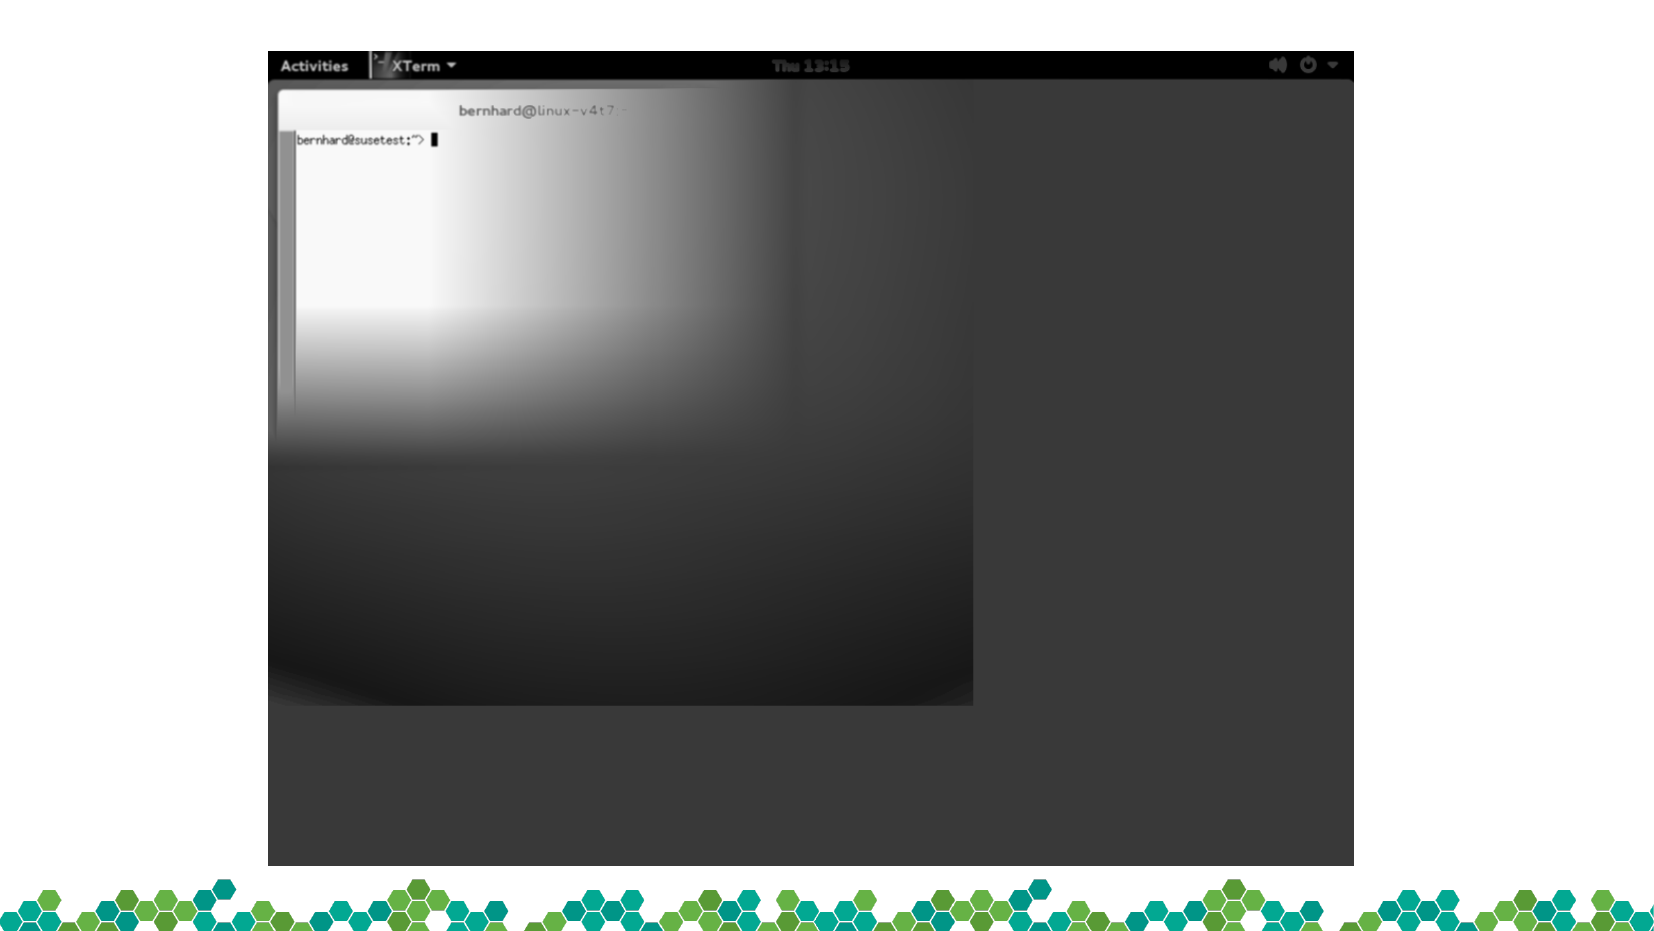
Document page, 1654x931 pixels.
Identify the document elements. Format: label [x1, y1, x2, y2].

picture [268, 51, 1354, 866]
picture [0, 871, 1654, 931]
